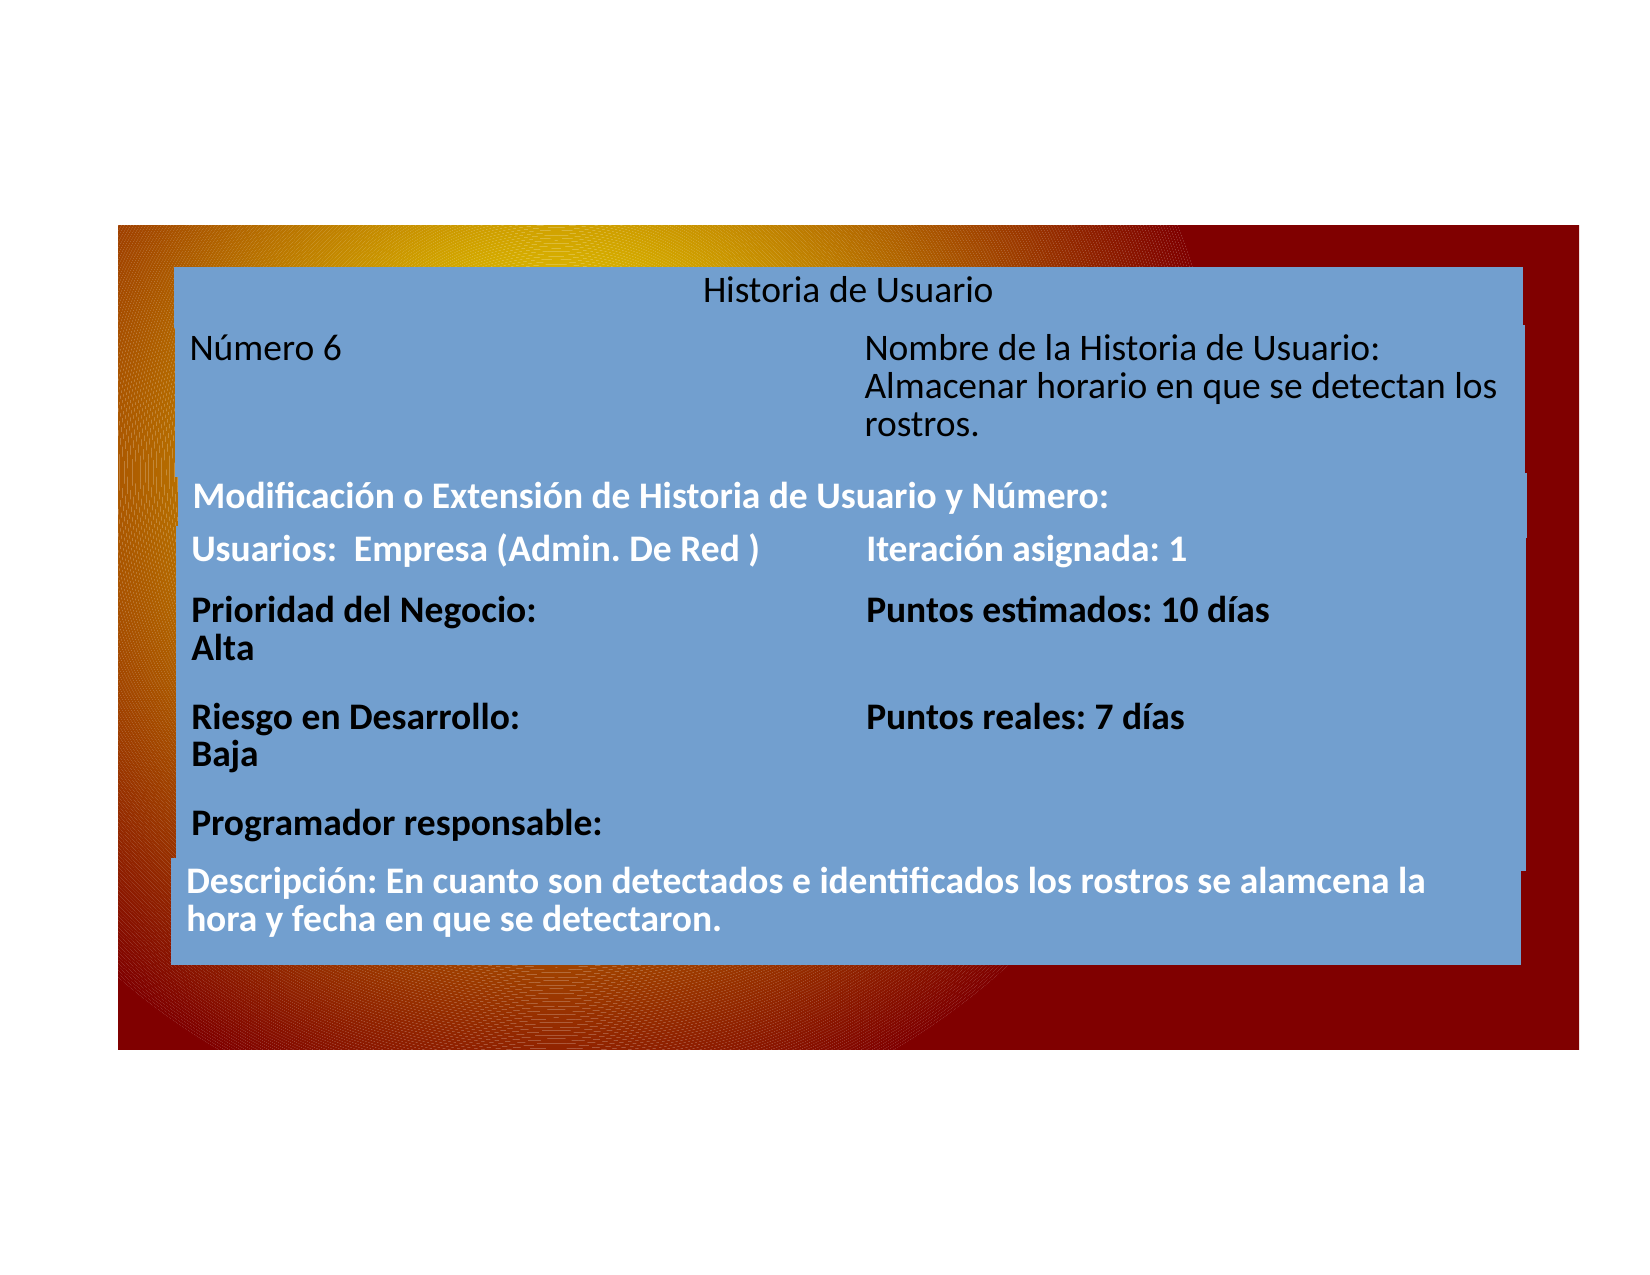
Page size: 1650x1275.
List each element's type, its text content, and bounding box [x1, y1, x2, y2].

table_header Modificación o Extensión de Historia de Usuario y Número: [178, 473, 1527, 538]
table_header Número 6 [175, 325, 850, 477]
table_cell Puntos estimados: 10 días [851, 587, 1526, 693]
table_header Usuarios: Empresa (Admin. De Red ) [176, 526, 851, 587]
table_cell Programador responsable: [176, 800, 851, 858]
table_cell Riesgo en Desarrollo: Baja [176, 693, 851, 800]
table_header Iteración asignada: 1 [851, 526, 1526, 587]
table_header Historia de Usuario [174, 267, 1523, 328]
table_cell [851, 800, 1526, 871]
table_cell Prioridad del Negocio: Alta [176, 587, 851, 693]
table_header Nombre de la Historia de Usuario: Almacenar horario en que se detectan los rostros. [850, 325, 1525, 473]
table_header Descripción: En cuanto son detectados e identificados los rostros se alamcena la hora y fecha en que se detectaron. [171, 858, 1521, 965]
table_cell Puntos reales: 7 días [851, 693, 1526, 800]
